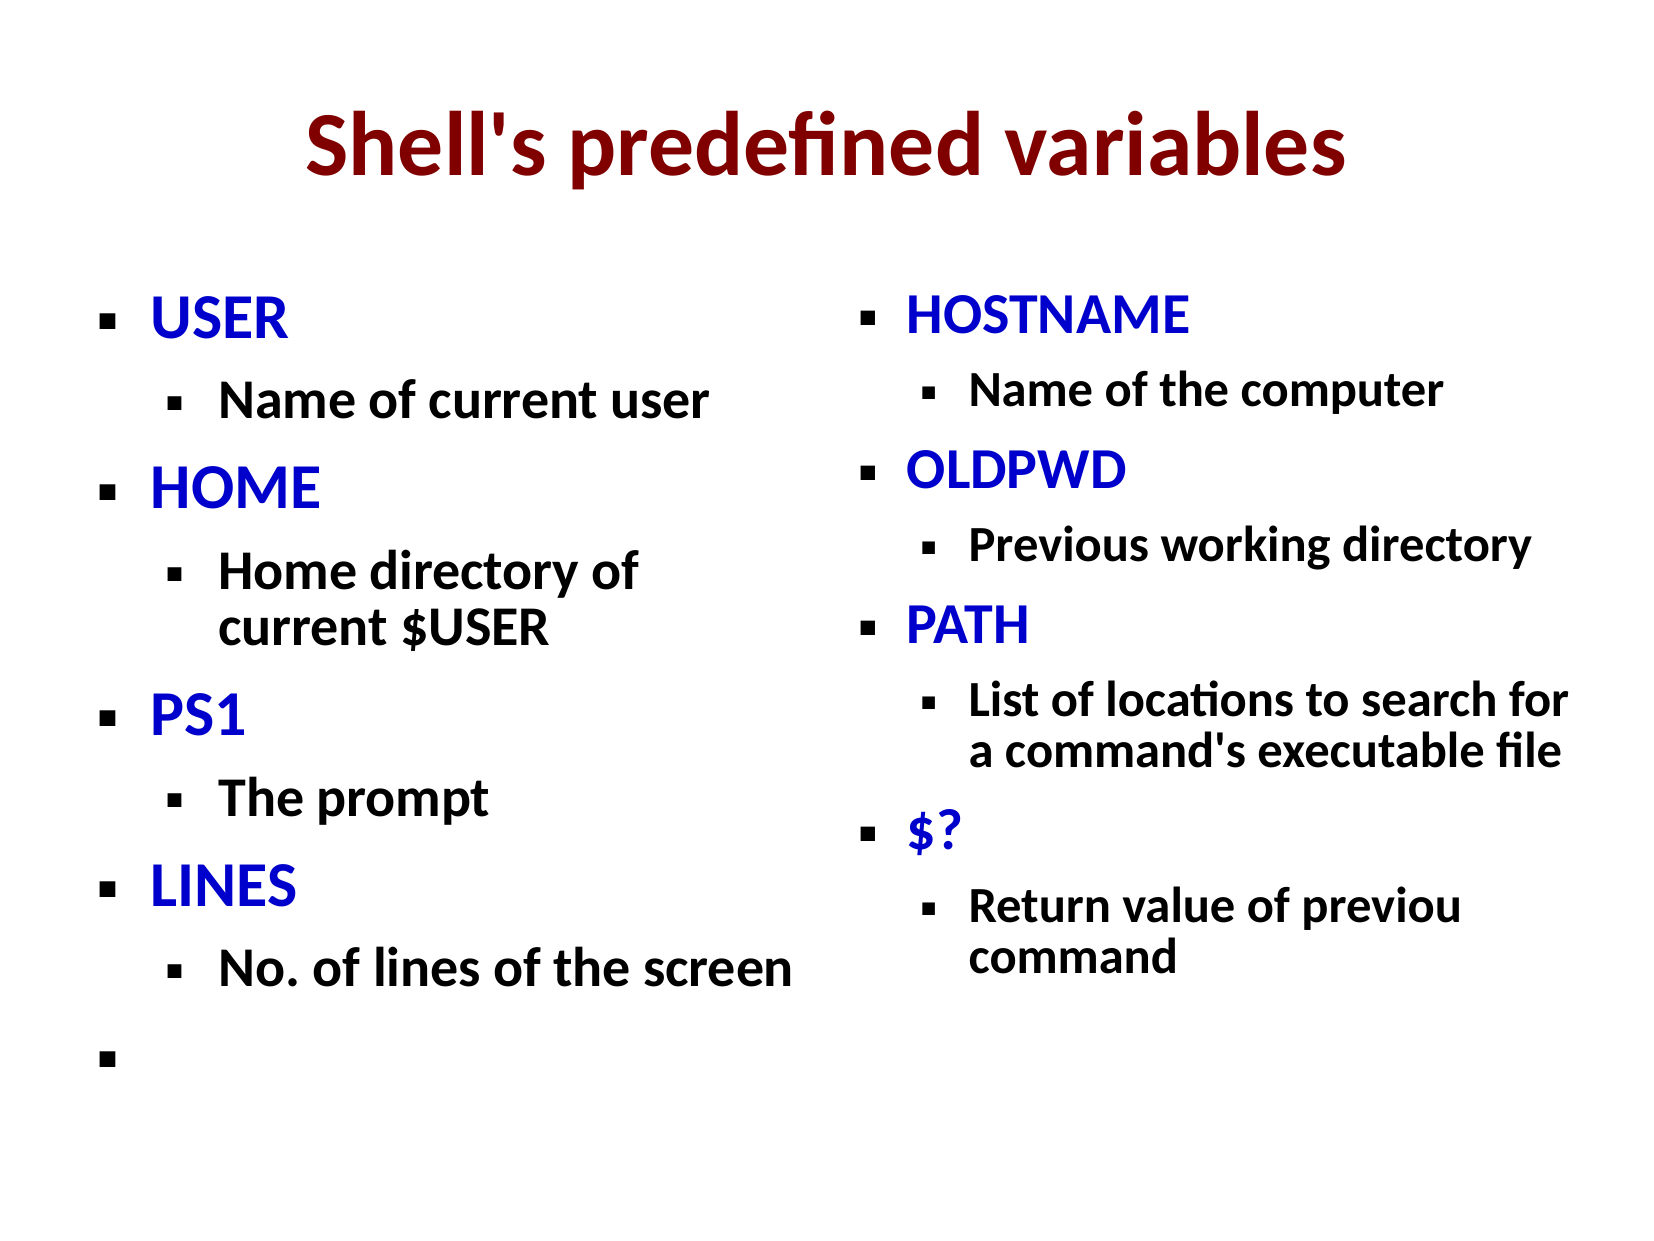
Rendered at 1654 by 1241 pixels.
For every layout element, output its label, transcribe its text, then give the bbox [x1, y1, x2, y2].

list USER Name of current user HOME Home directory of current $USER PS1 The prompt LINES No. of lines of the screen [82, 290, 809, 1010]
list HOSTNAME Name of the computer OLDPWD Previous working directory PATH List of locations to search for a command's executable file $? Return value of previou command [845, 290, 1572, 1010]
title Shell's predefined variables [82, 49, 1571, 257]
